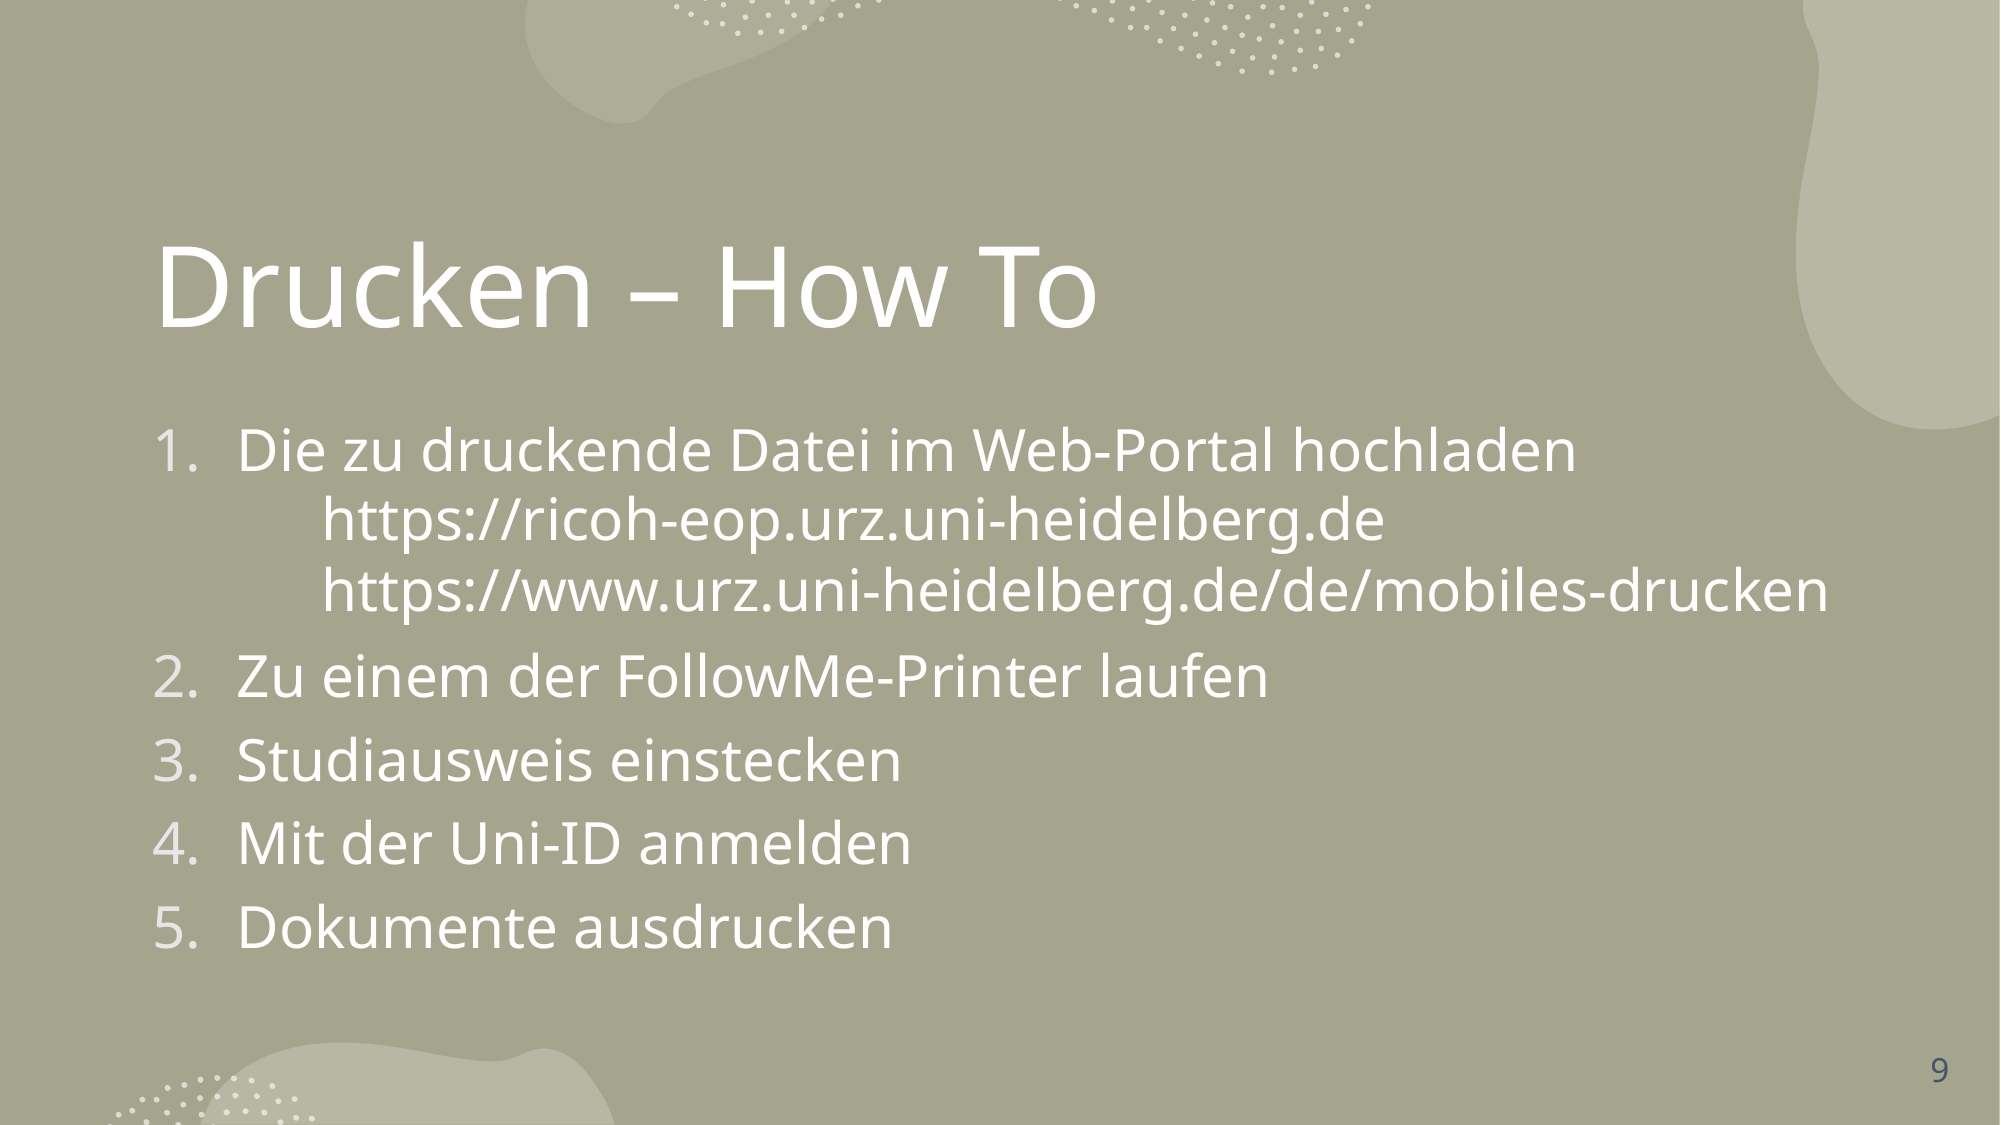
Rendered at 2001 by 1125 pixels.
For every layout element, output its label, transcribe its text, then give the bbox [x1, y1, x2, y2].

list Die zu druckende Datei im Web-Portal hochladen https://ricoh-eop.urz.uni-heidelberg.de https://www.urz.uni-heidelberg.de/de/mobiles-drucken Zu einem der FollowMe-Printer laufen Studiausweis einstecken Mit der Uni-ID anmelden Dokumente ausdrucken [137, 413, 1863, 1014]
text_box [1887, 1019, 1993, 1125]
title Drucken – How To [137, 182, 1863, 400]
